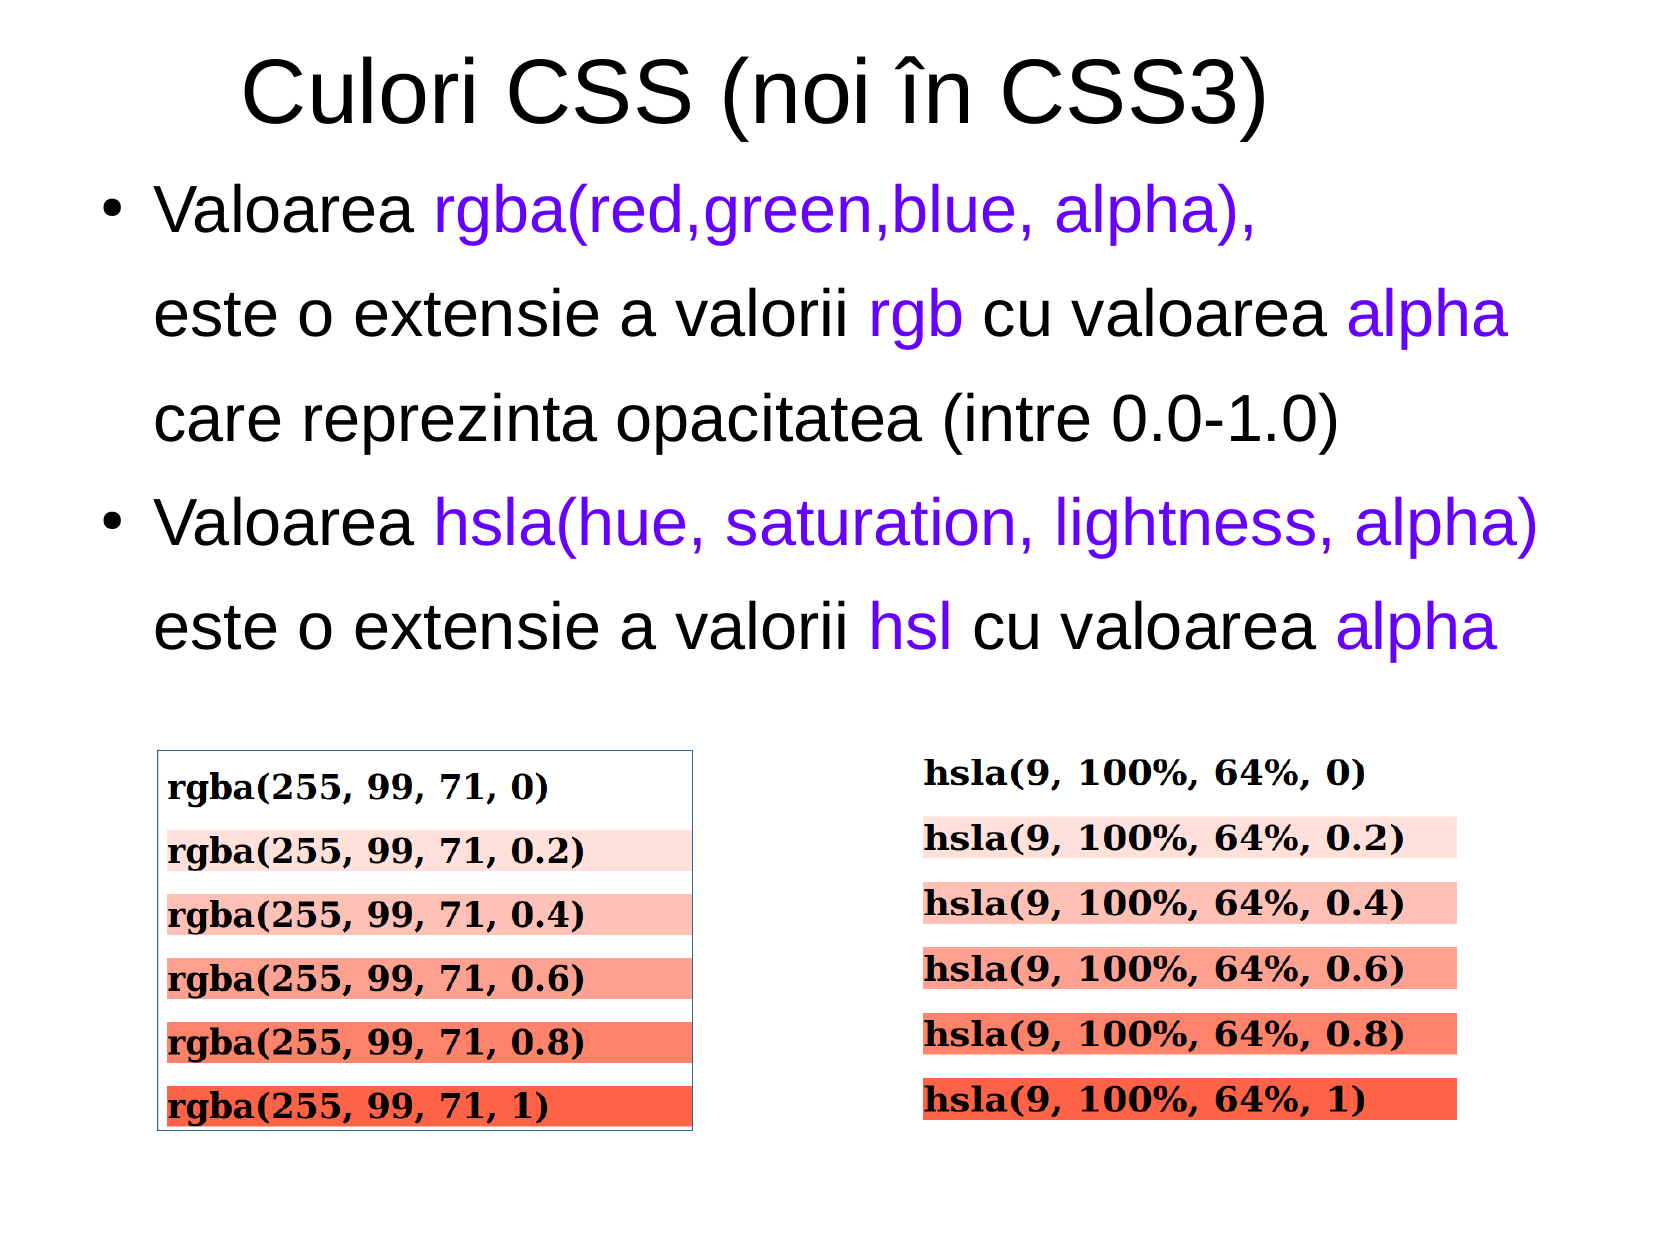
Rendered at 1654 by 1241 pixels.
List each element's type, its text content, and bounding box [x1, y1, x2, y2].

picture [922, 744, 1459, 1123]
picture [157, 749, 693, 1131]
list Valoarea rgba(red,green,blue, alpha), este o extensie a valorii rgb cu valoarea alpha care reprezinta opacitatea (intre 0.0-1.0) Valoarea hsla(hue, saturation, lightness, alpha) este o extensie a valorii hsl cu valoarea alpha [82, 172, 1571, 792]
title Culori CSS (noi în CSS3) [11, 0, 1501, 196]
